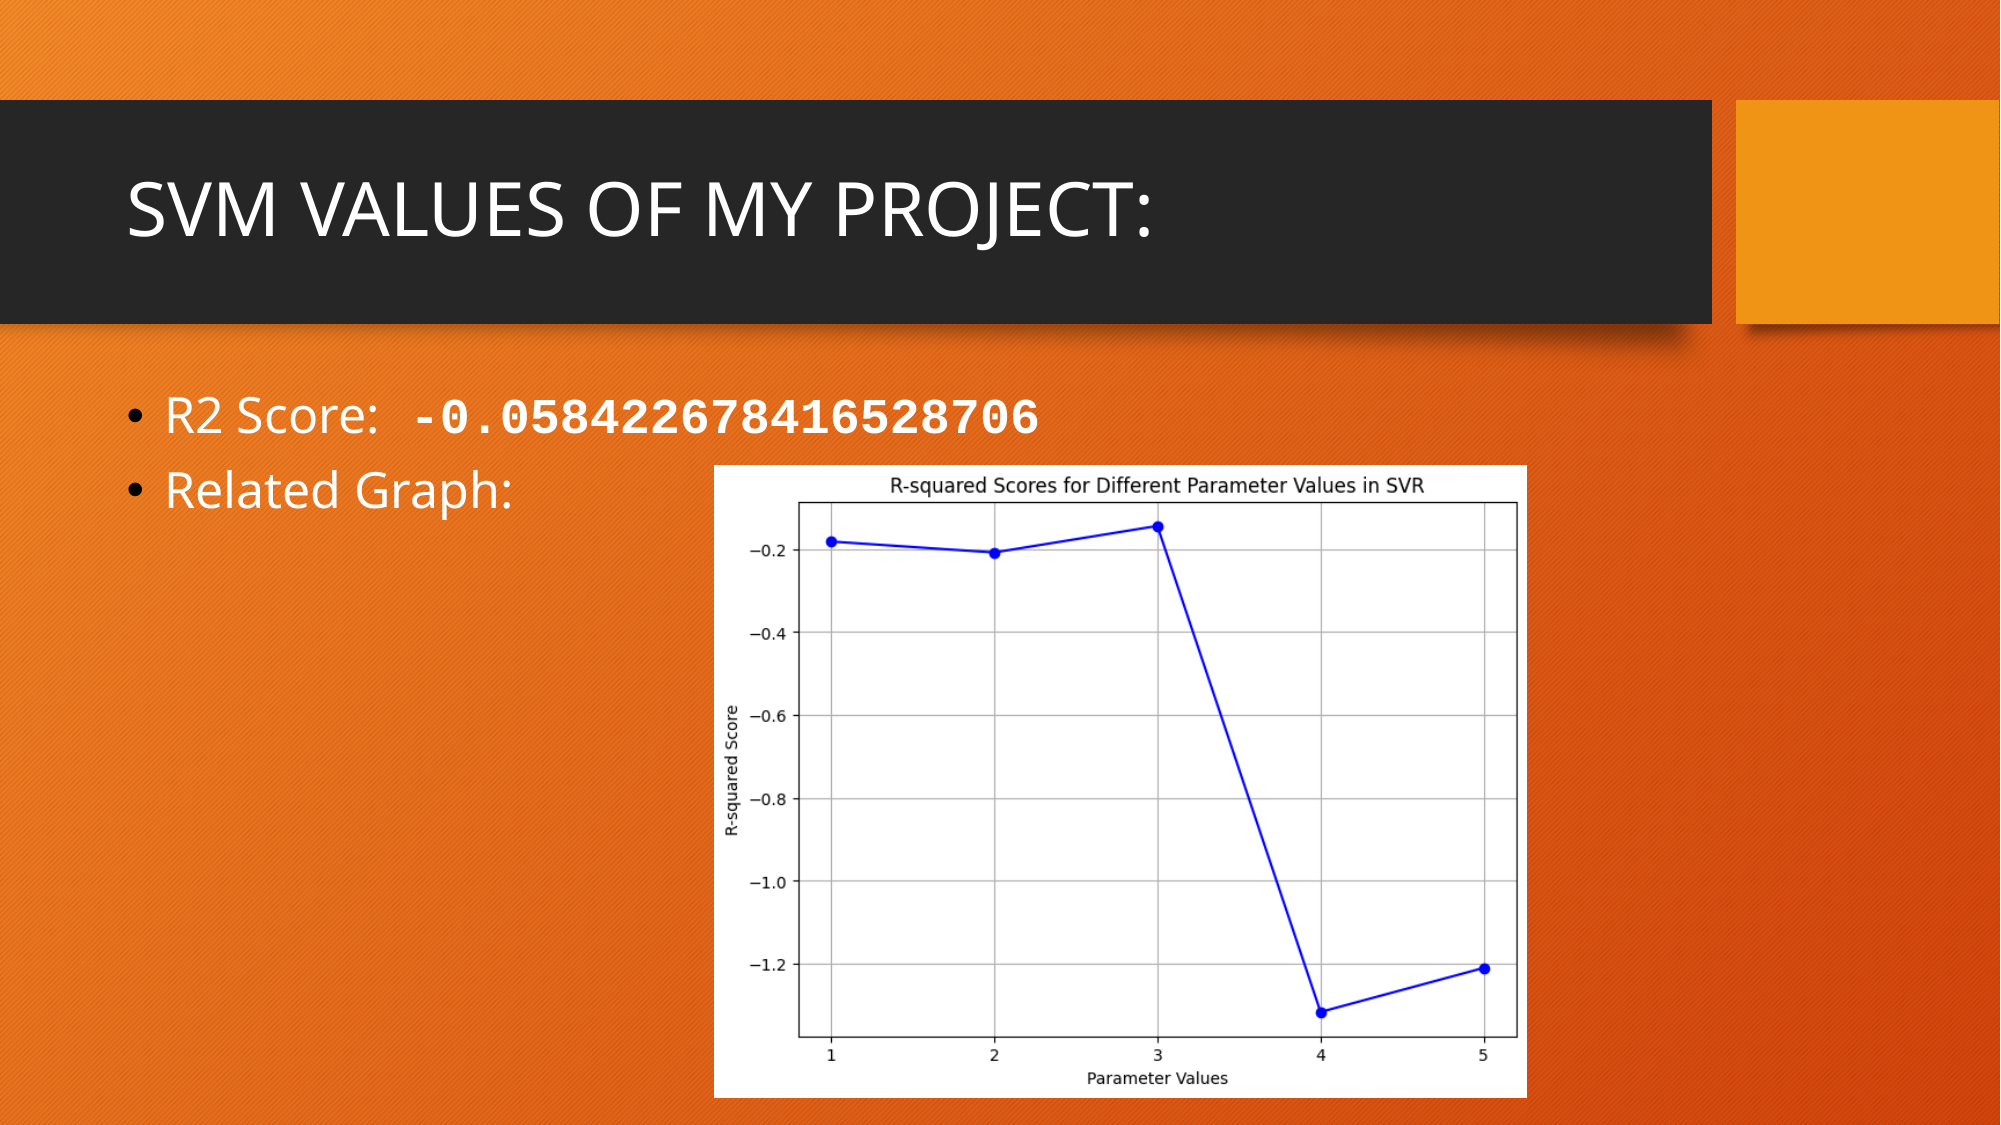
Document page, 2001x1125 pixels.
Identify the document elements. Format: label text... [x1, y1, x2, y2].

picture [714, 465, 1527, 1098]
list R2 Score: -0.058422678416528706 Related Graph: [111, 383, 1689, 974]
title SVM VALUES OF MY PROJECT: [111, 123, 1689, 301]
